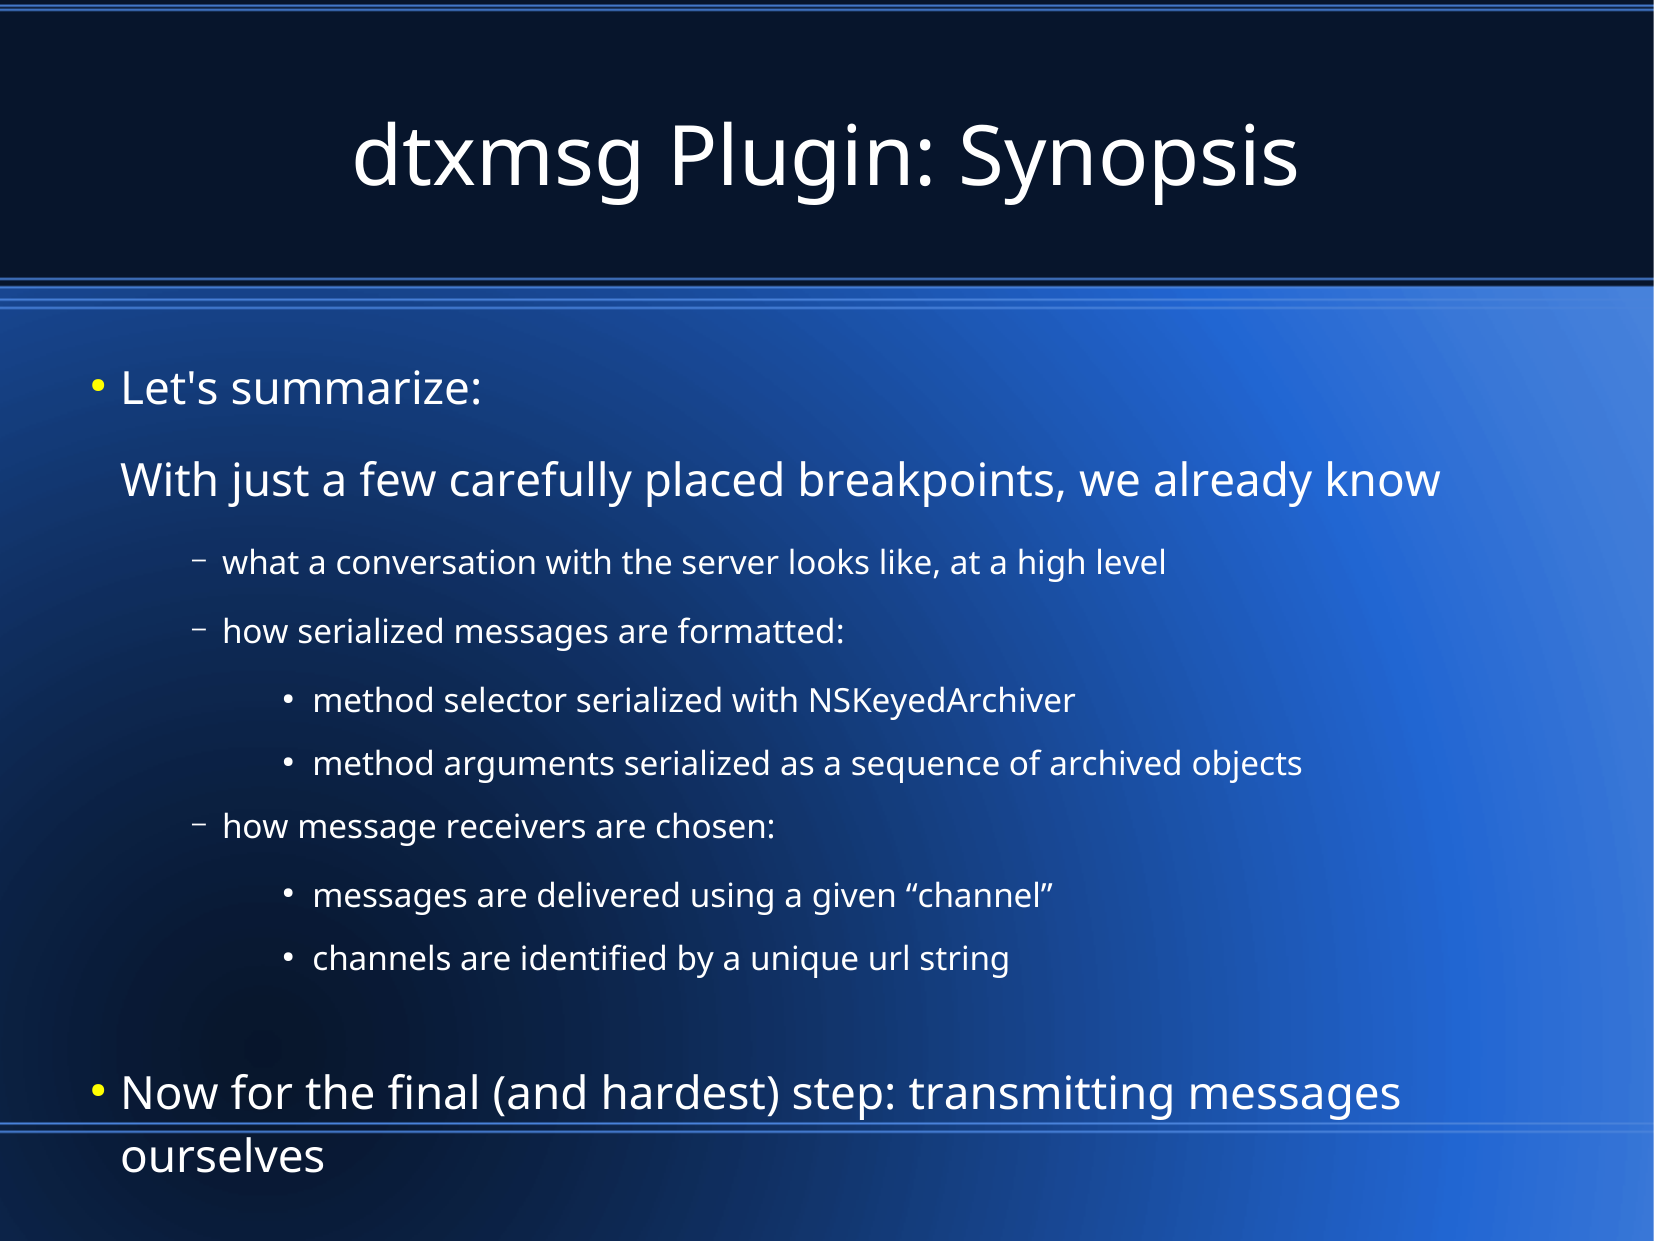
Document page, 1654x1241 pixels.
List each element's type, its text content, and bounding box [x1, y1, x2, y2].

list Let's summarize: With just a few carefully placed breakpoints, we already know what a conversation with the server looks like, at a high level how serialized messages are formatted: method selector serialized with NSKeyedArchiver method arguments serialized as a sequence of archived objects how message receivers are chosen: messages are delivered using a given “channel” channels are identified by a unique url string Now for the final (and hardest) step: transmitting messages ourselves [82, 355, 1571, 1129]
picture [0, 0, 1654, 1241]
title dtxmsg Plugin: Synopsis [82, 49, 1571, 257]
